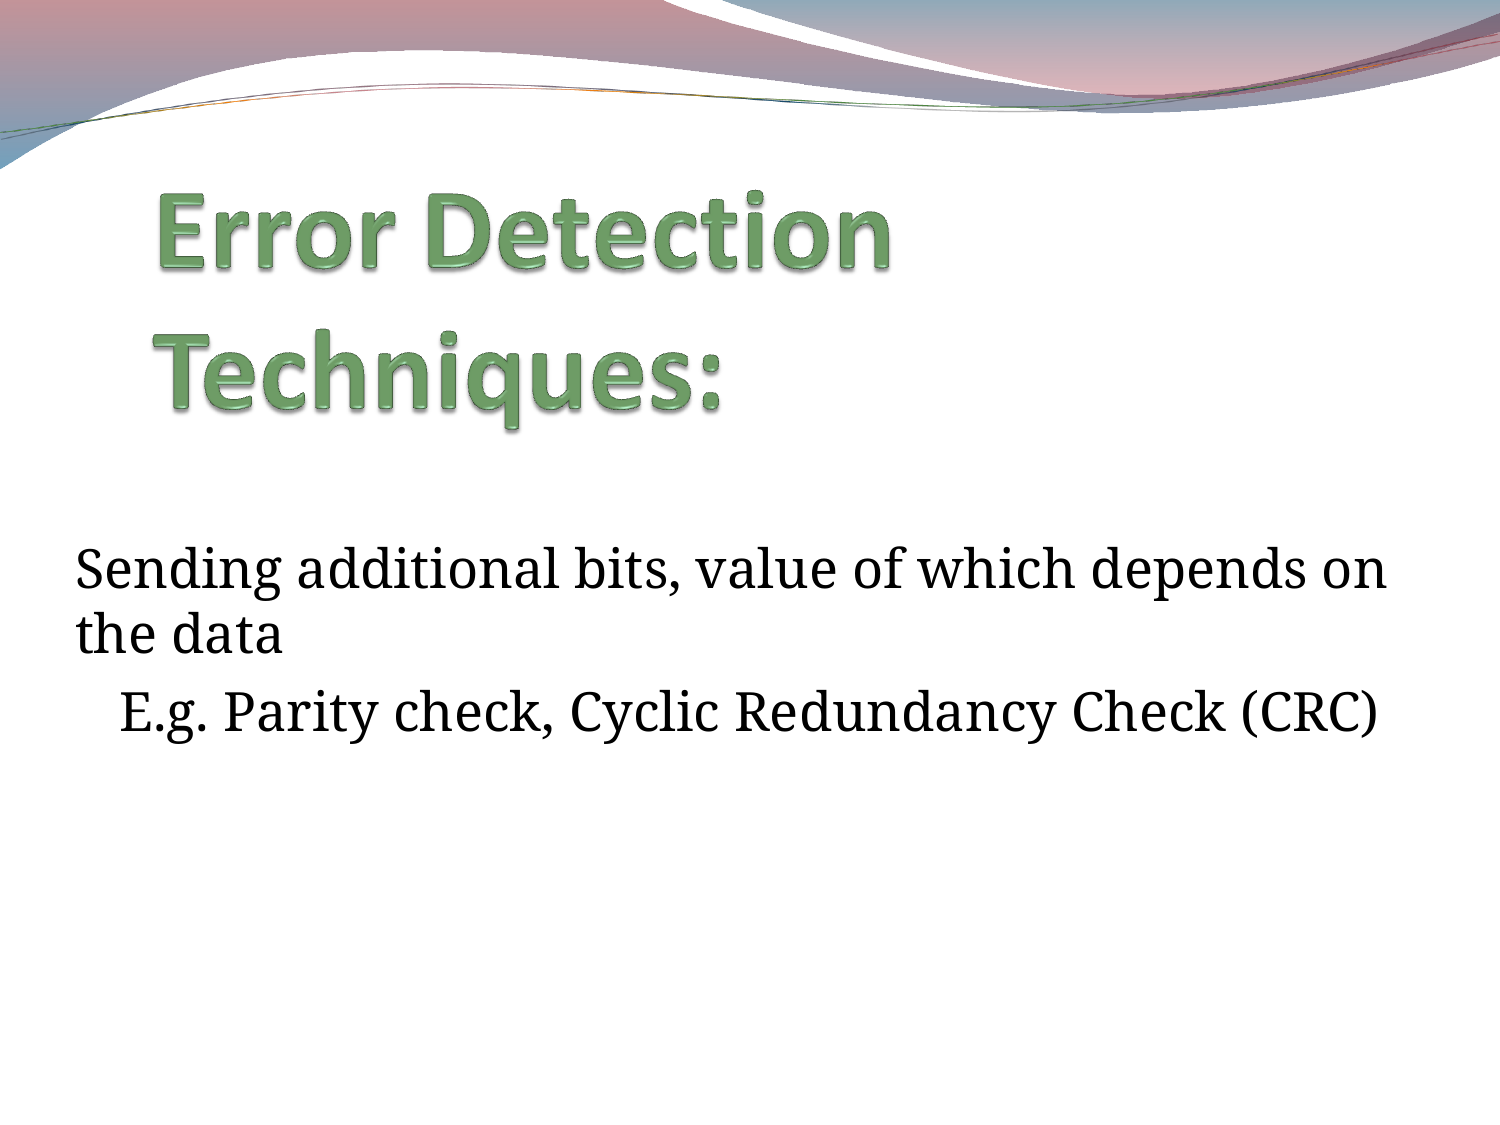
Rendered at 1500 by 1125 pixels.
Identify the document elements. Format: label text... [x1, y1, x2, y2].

picture [0, 33, 1500, 317]
subtitle Sending additional bits, value of which depends on the data E.g. Parity check, Cyclic Redundancy Check (CRC) [75, 317, 1426, 1038]
